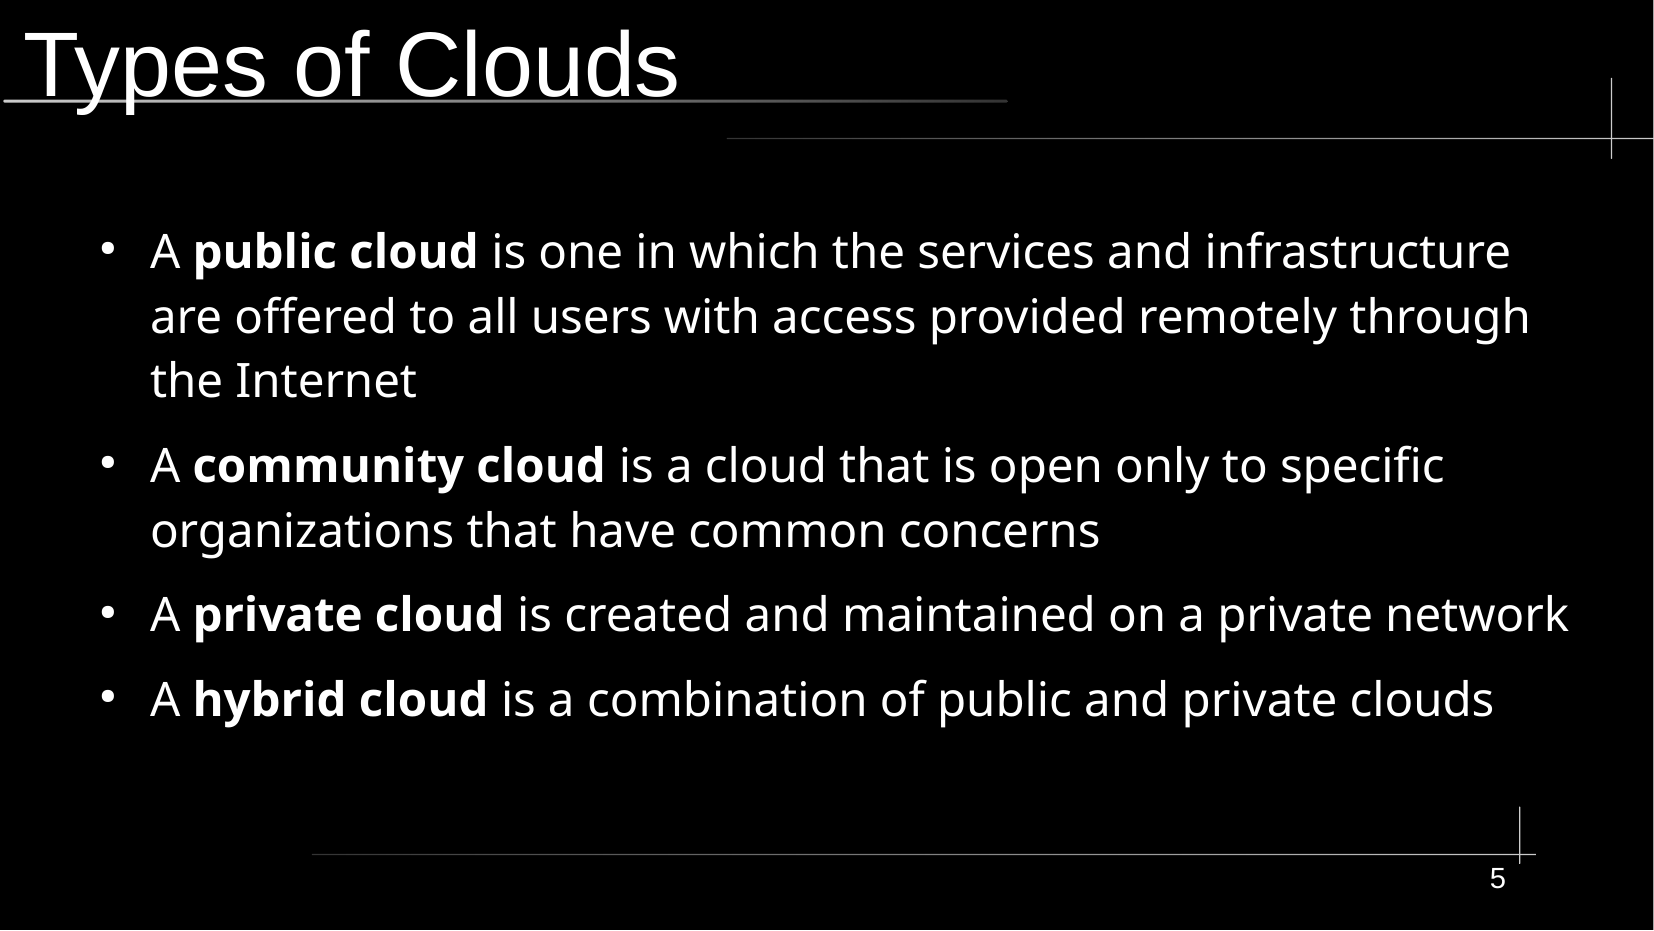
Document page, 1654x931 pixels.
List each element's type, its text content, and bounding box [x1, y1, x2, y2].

list A public cloud is one in which the services and infrastructure are offered to all users with access provided remotely through the Internet A community cloud is a cloud that is open only to specific organizations that have common concerns A private cloud is created and maintained on a private network A hybrid cloud is a combination of public and private clouds [82, 217, 1571, 758]
title Types of Clouds [23, 11, 1589, 119]
